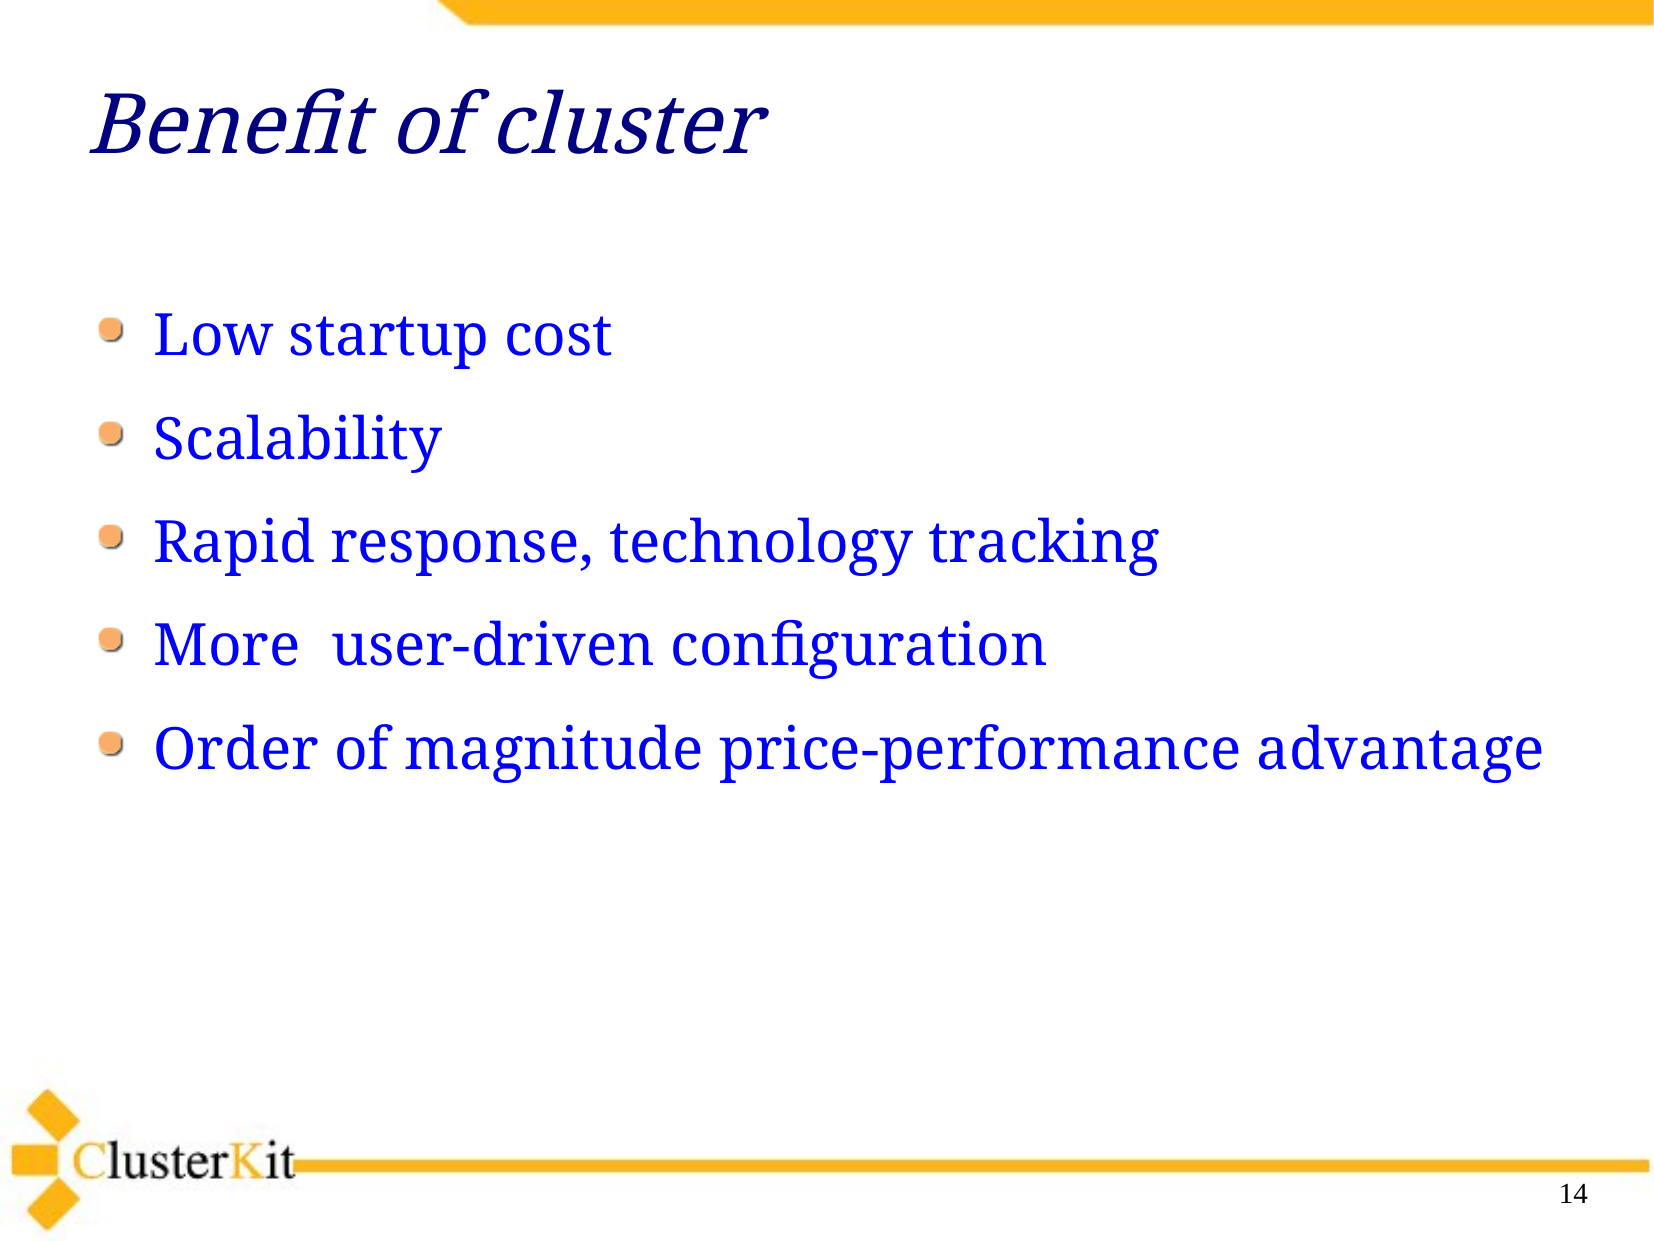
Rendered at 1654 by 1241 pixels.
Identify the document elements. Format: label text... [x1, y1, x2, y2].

list Low startup cost Scalability Rapid response, technology tracking More user-driven configuration Order of magnitude price-performance advantage [82, 289, 1571, 1108]
picture [0, 0, 1654, 1241]
title Benefit of cluster [71, 20, 1560, 228]
